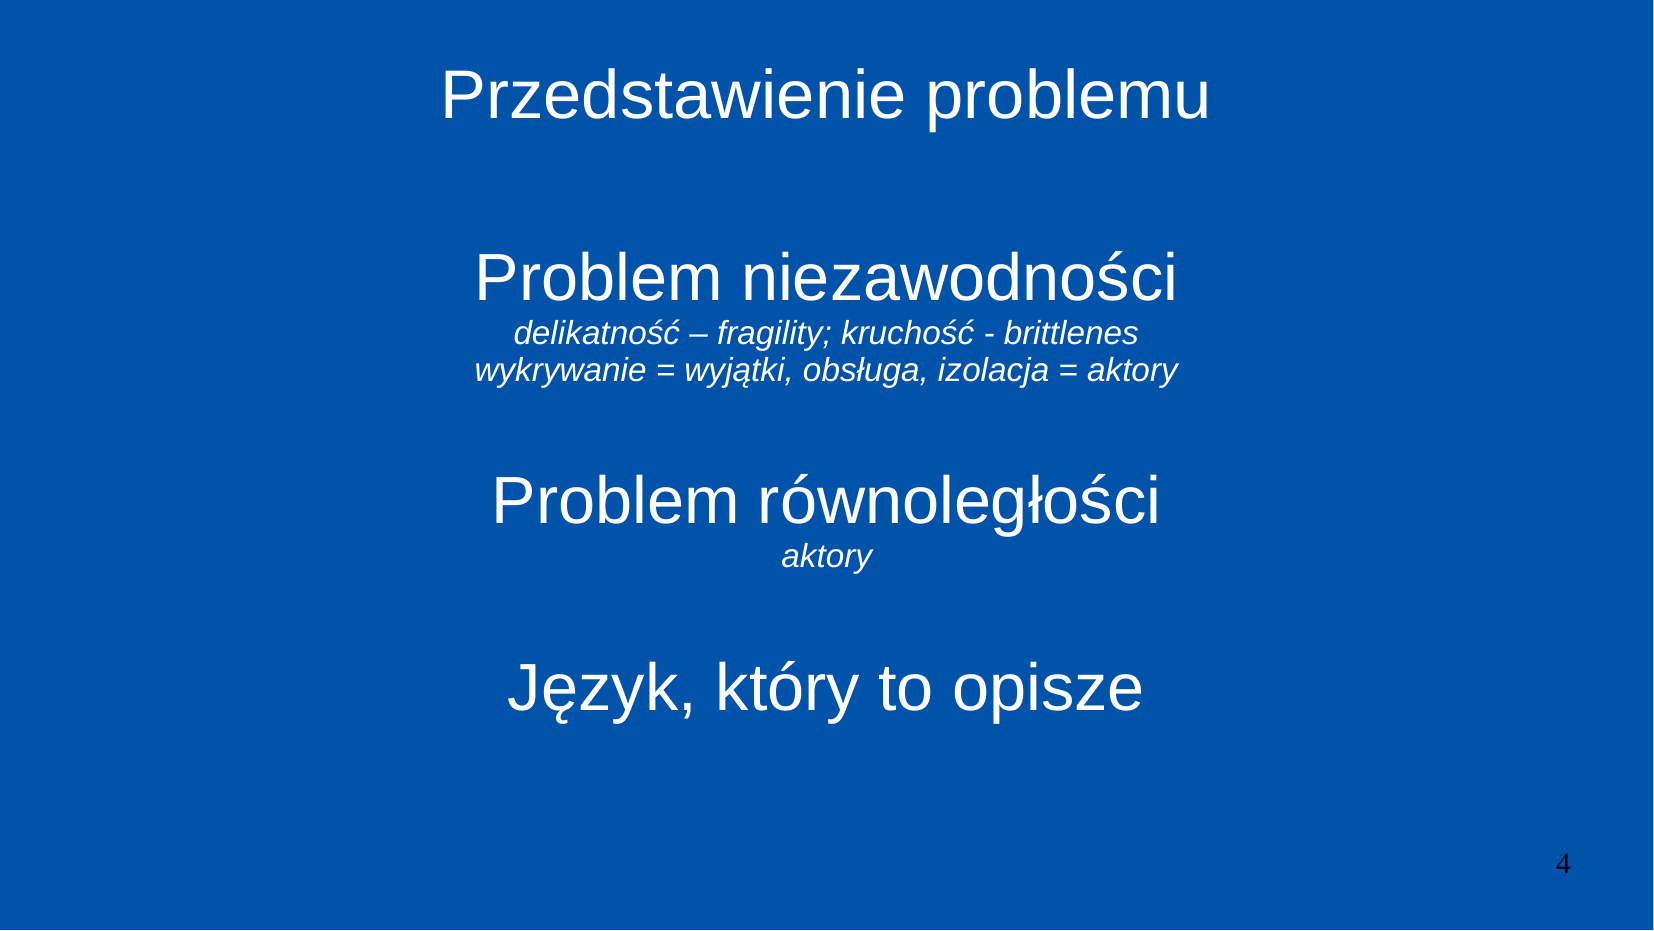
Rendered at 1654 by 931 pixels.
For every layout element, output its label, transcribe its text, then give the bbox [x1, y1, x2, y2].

title Przedstawienie problemu [389, 35, 1264, 154]
subtitle Problem niezawodności delikatność – fragility; kruchość - brittlenes wykrywanie = wyjątki, obsługa, izolacja = aktory Problem równoległości aktory Język, który to opisze [389, 208, 1264, 756]
